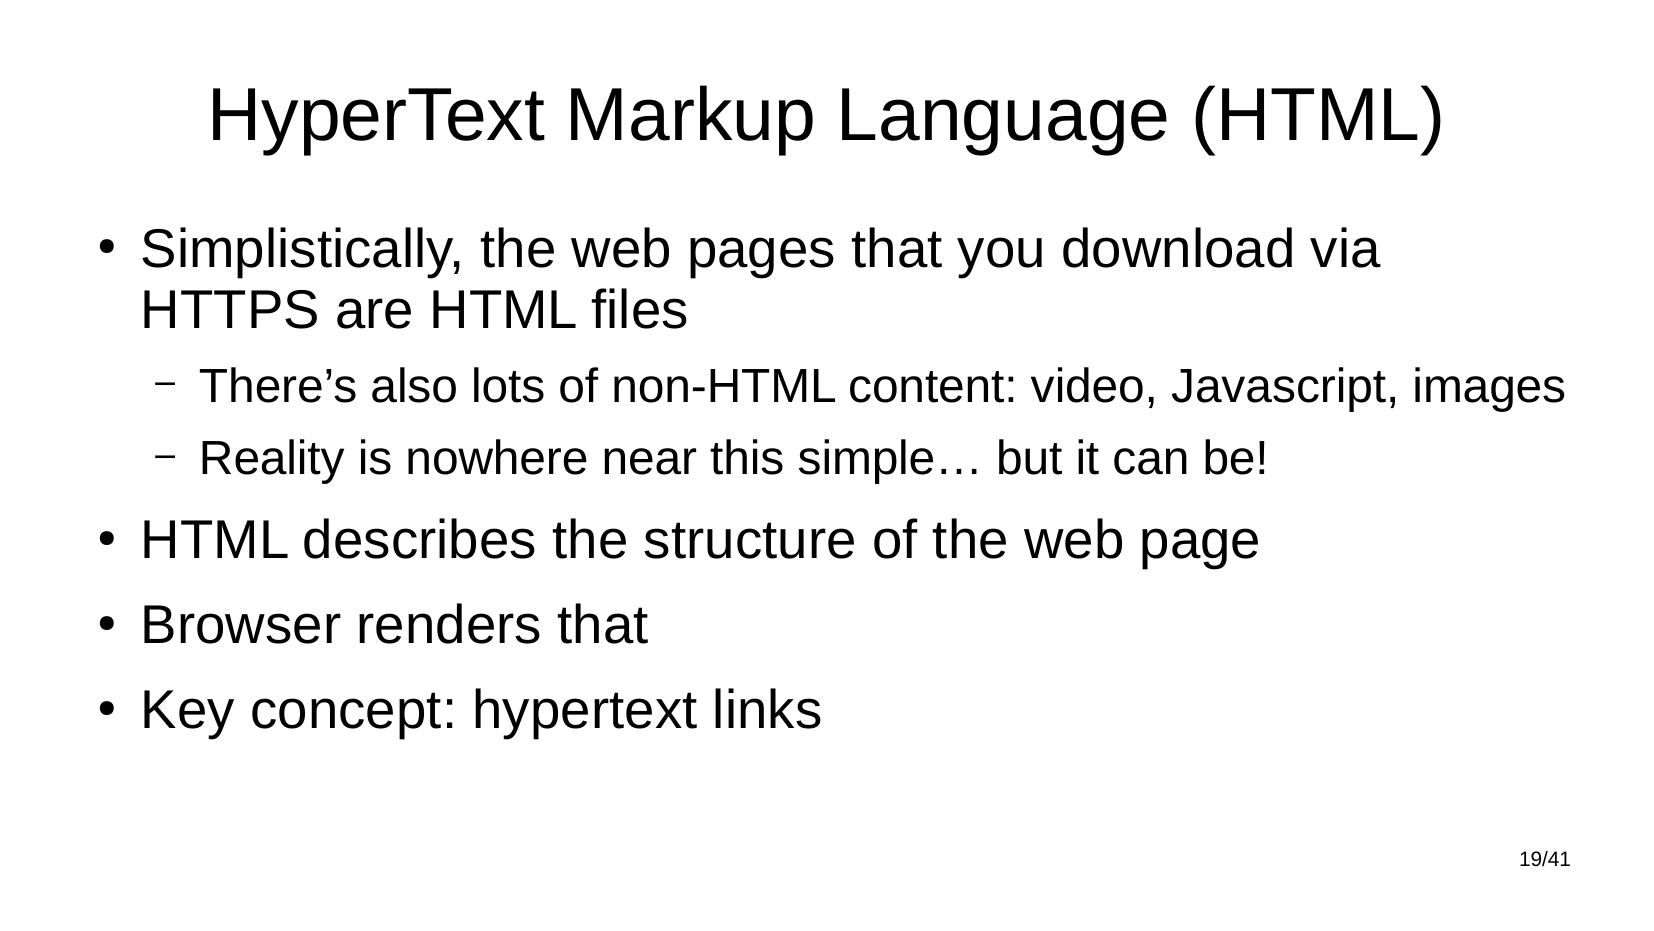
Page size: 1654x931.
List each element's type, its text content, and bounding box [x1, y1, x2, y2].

title HyperText Markup Language (HTML) [82, 37, 1571, 193]
list Simplistically, the web pages that you download via HTTPS are HTML files There’s also lots of non-HTML content: video, Javascript, images Reality is nowhere near this simple… but it can be! HTML describes the structure of the web page Browser renders that Key concept: hypertext links [82, 217, 1571, 758]
